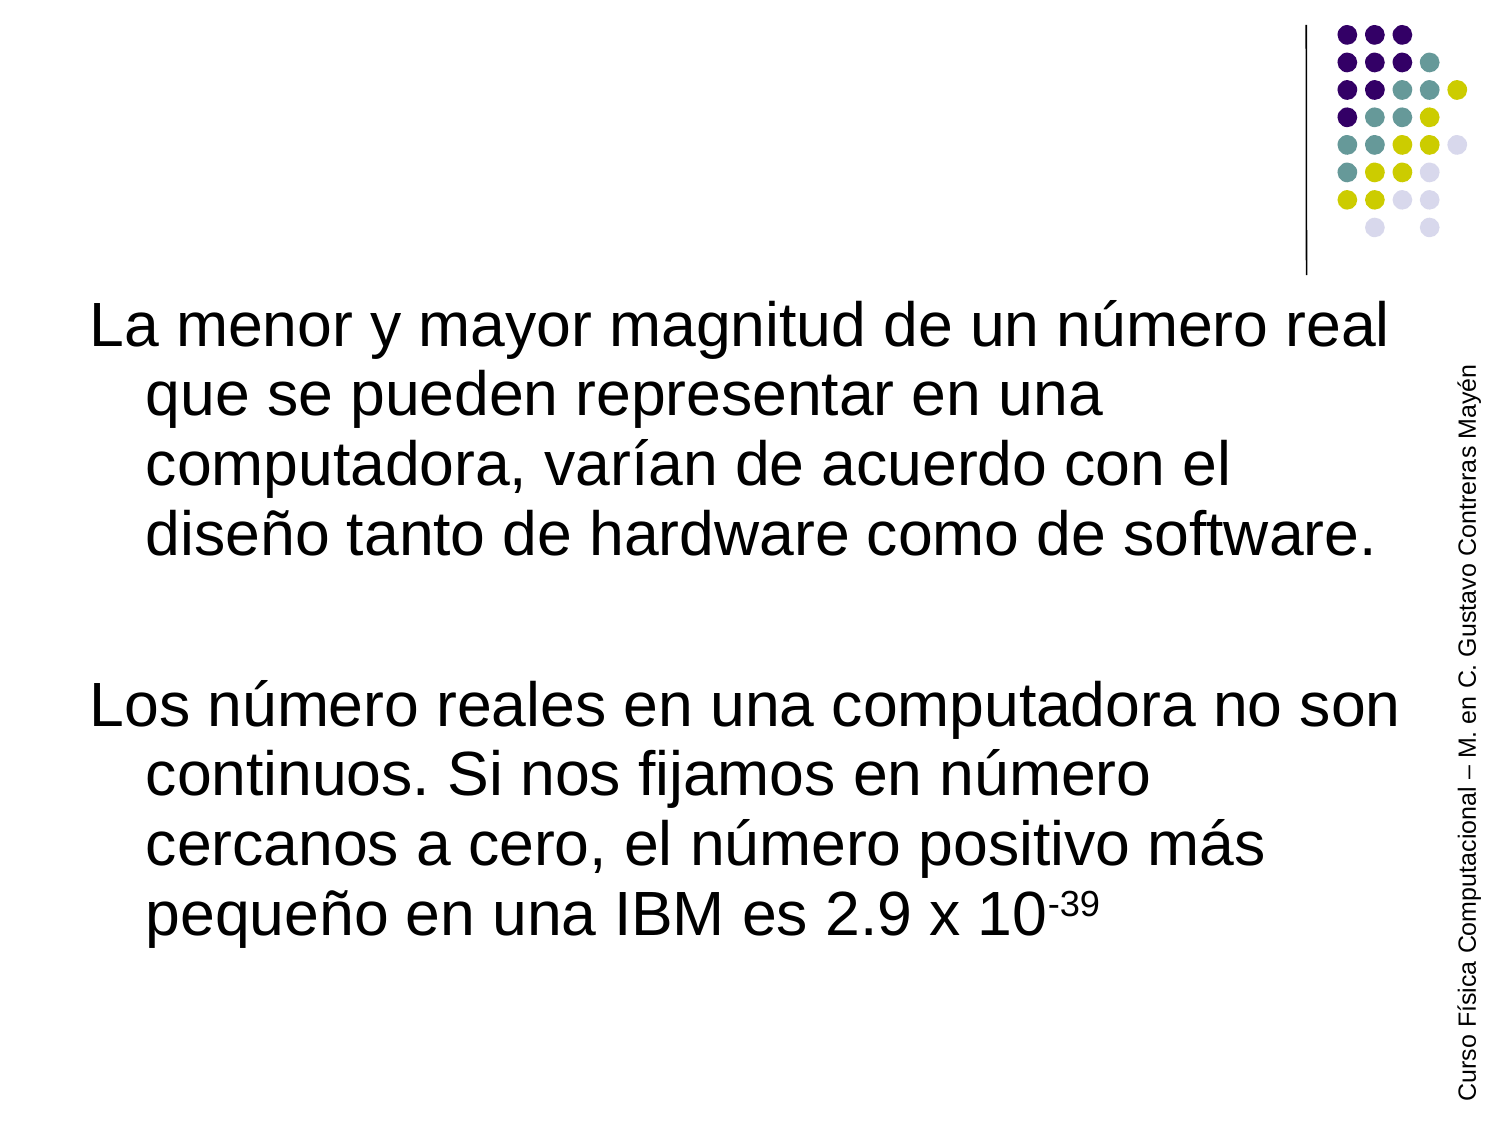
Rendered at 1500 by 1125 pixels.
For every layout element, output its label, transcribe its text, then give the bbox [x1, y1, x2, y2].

title [74, 27, 1313, 240]
list La menor y mayor magnitud de un número real que se pueden representar en una computadora, varían de acuerdo con el diseño tanto de hardware como de software. Los número reales en una computadora no son continuos. Si nos fijamos en número cercanos a cero, el número positivo más pequeño en una IBM es 2.9 x 10-39 [75, 281, 1426, 1094]
